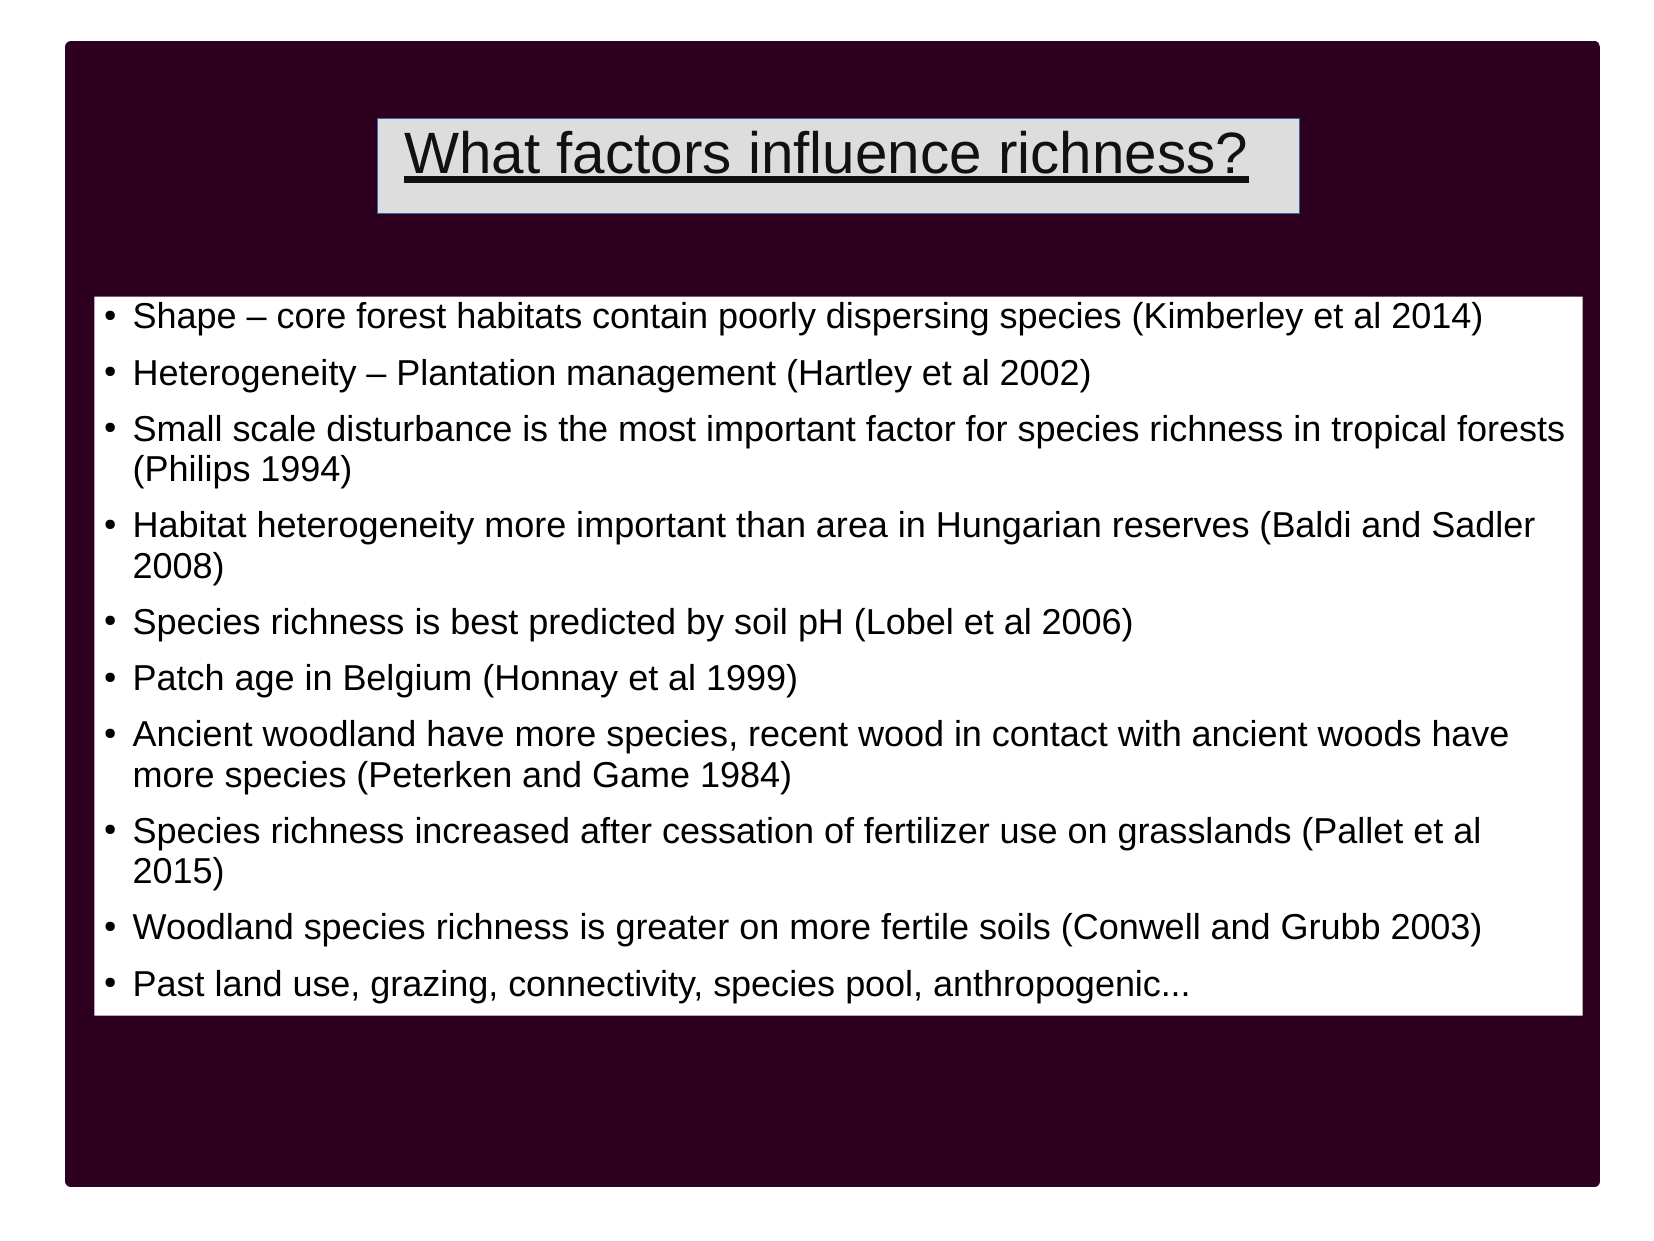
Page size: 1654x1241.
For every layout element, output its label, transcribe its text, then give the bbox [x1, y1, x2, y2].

text_box [70, 47, 1595, 1182]
list Shape – core forest habitats contain poorly dispersing species (Kimberley et al 2014) Heterogeneity – Plantation management (Hartley et al 2002) Small scale disturbance is the most important factor for species richness in tropical forests (Philips 1994) Habitat heterogeneity more important than area in Hungarian reserves (Baldi and Sadler 2008) Species richness is best predicted by soil pH (Lobel et al 2006) Patch age in Belgium (Honnay et al 1999) Ancient woodland have more species, recent wood in contact with ancient woods have more species (Peterken and Game 1984) Species richness increased after cessation of fertilizer use on grasslands (Pallet et al 2015) Woodland species richness is greater on more fertile soils (Conwell and Grubb 2003) Past land use, grazing, connectivity, species pool, anthropogenic... [94, 296, 1583, 1016]
title What factors influence richness? [82, 49, 1571, 257]
